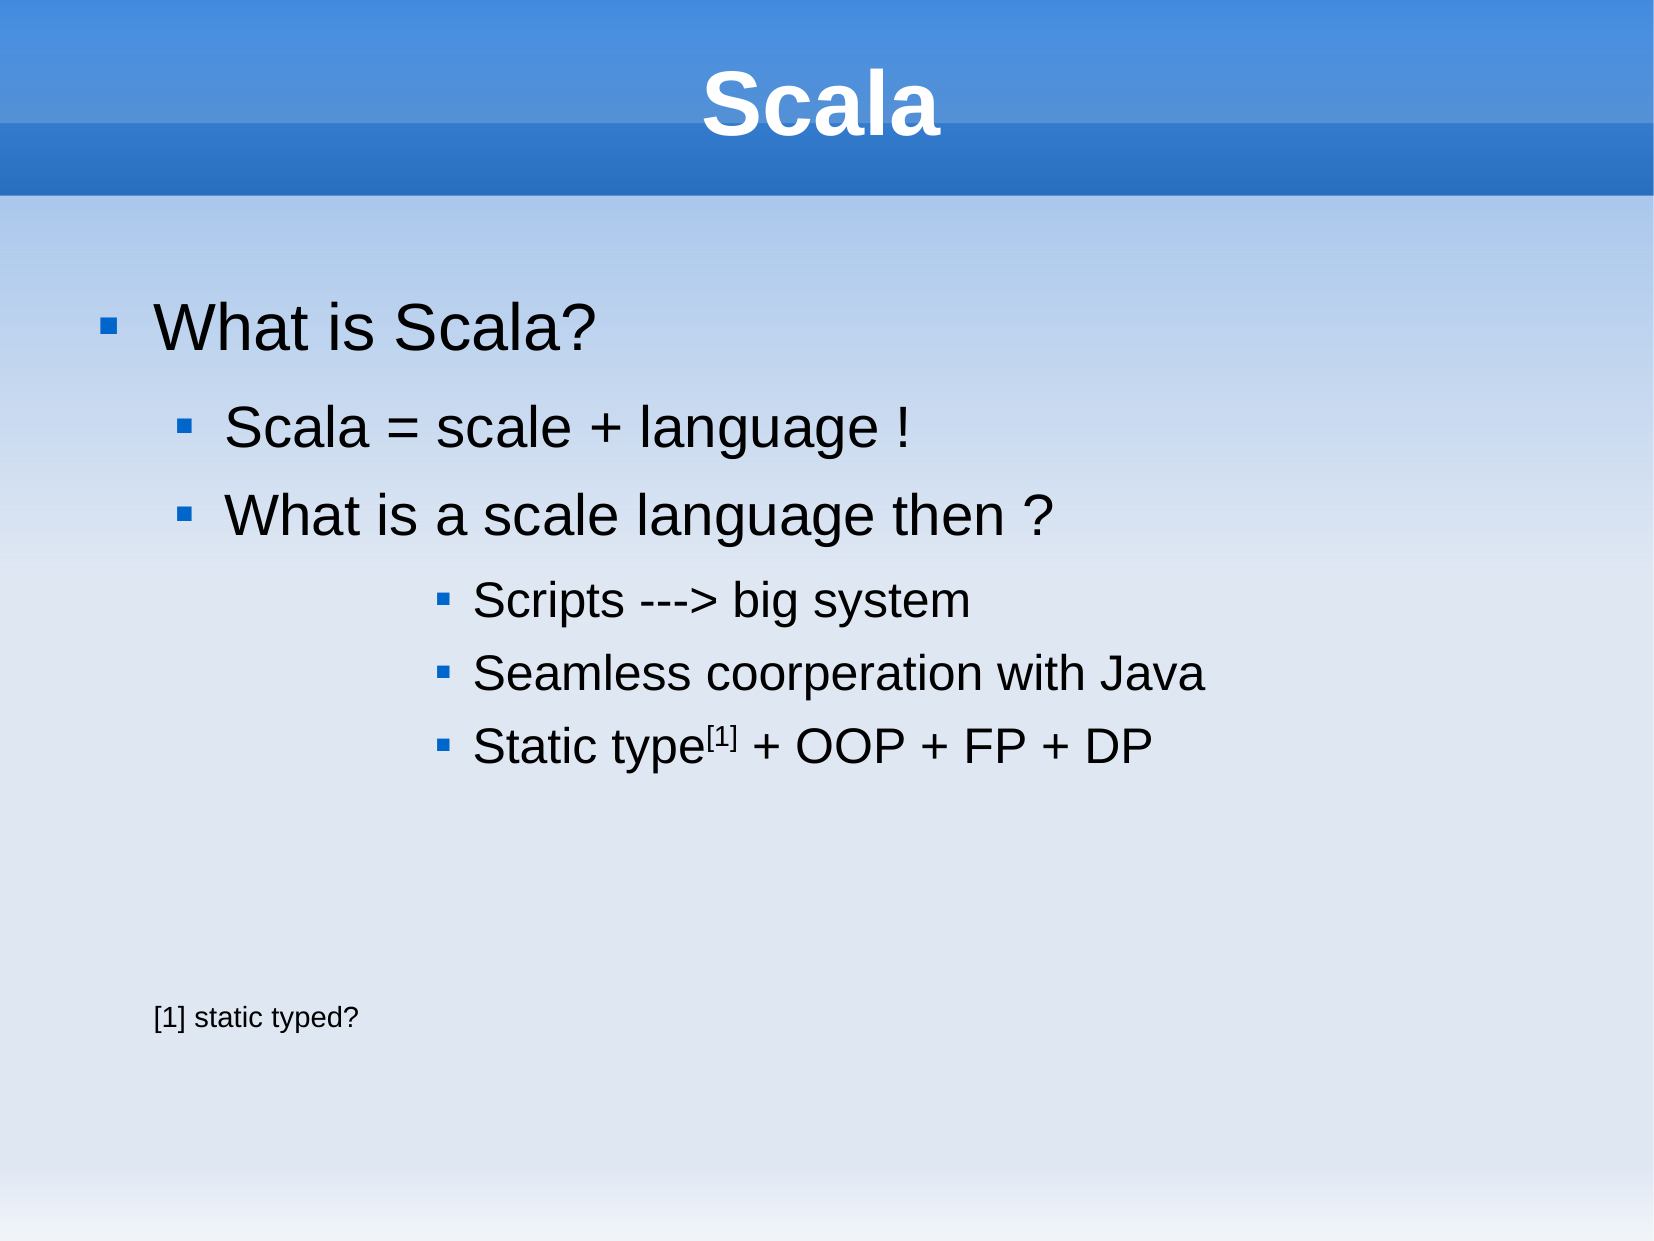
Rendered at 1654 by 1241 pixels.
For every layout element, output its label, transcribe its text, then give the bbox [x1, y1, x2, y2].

title Scala [76, 0, 1565, 208]
list What is Scala? Scala = scale + language ! What is a scale language then ? Scripts ---> big system Seamless coorperation with Java Static type[1] + OOP + FP + DP [1] static typed? [82, 290, 1571, 1109]
picture [0, 0, 1654, 1241]
